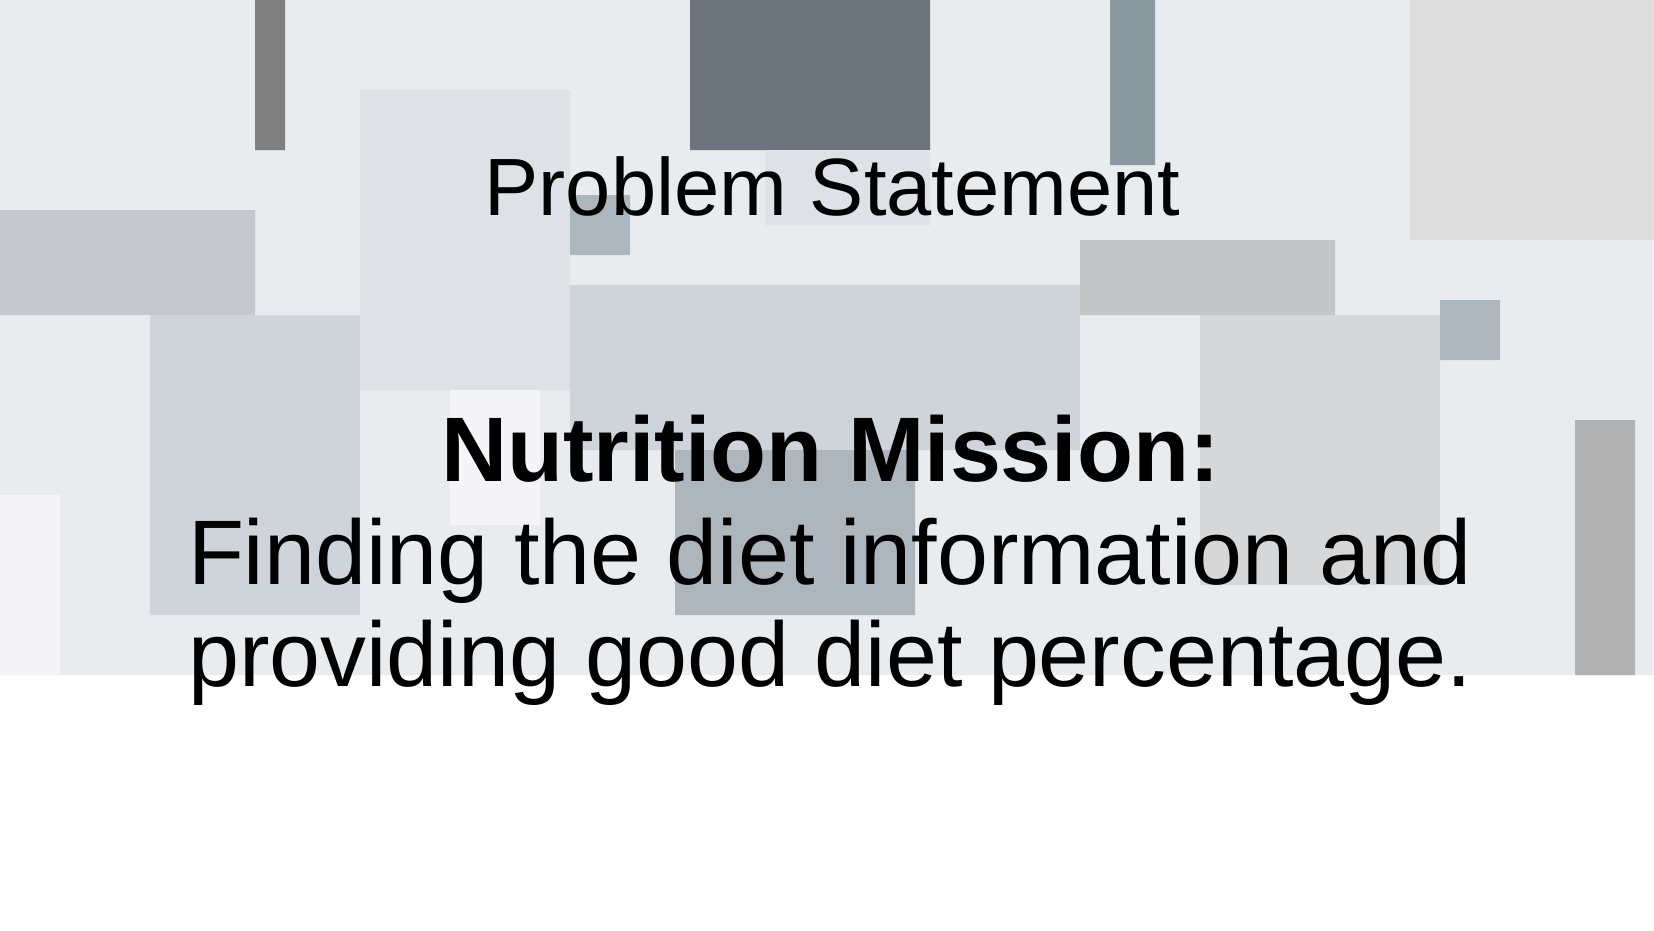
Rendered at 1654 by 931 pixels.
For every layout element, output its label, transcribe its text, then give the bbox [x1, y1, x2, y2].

title Nutrition Mission: Finding the diet information and providing good diet percentage. [86, 296, 1576, 931]
text_box Problem Statement [470, 134, 1196, 240]
